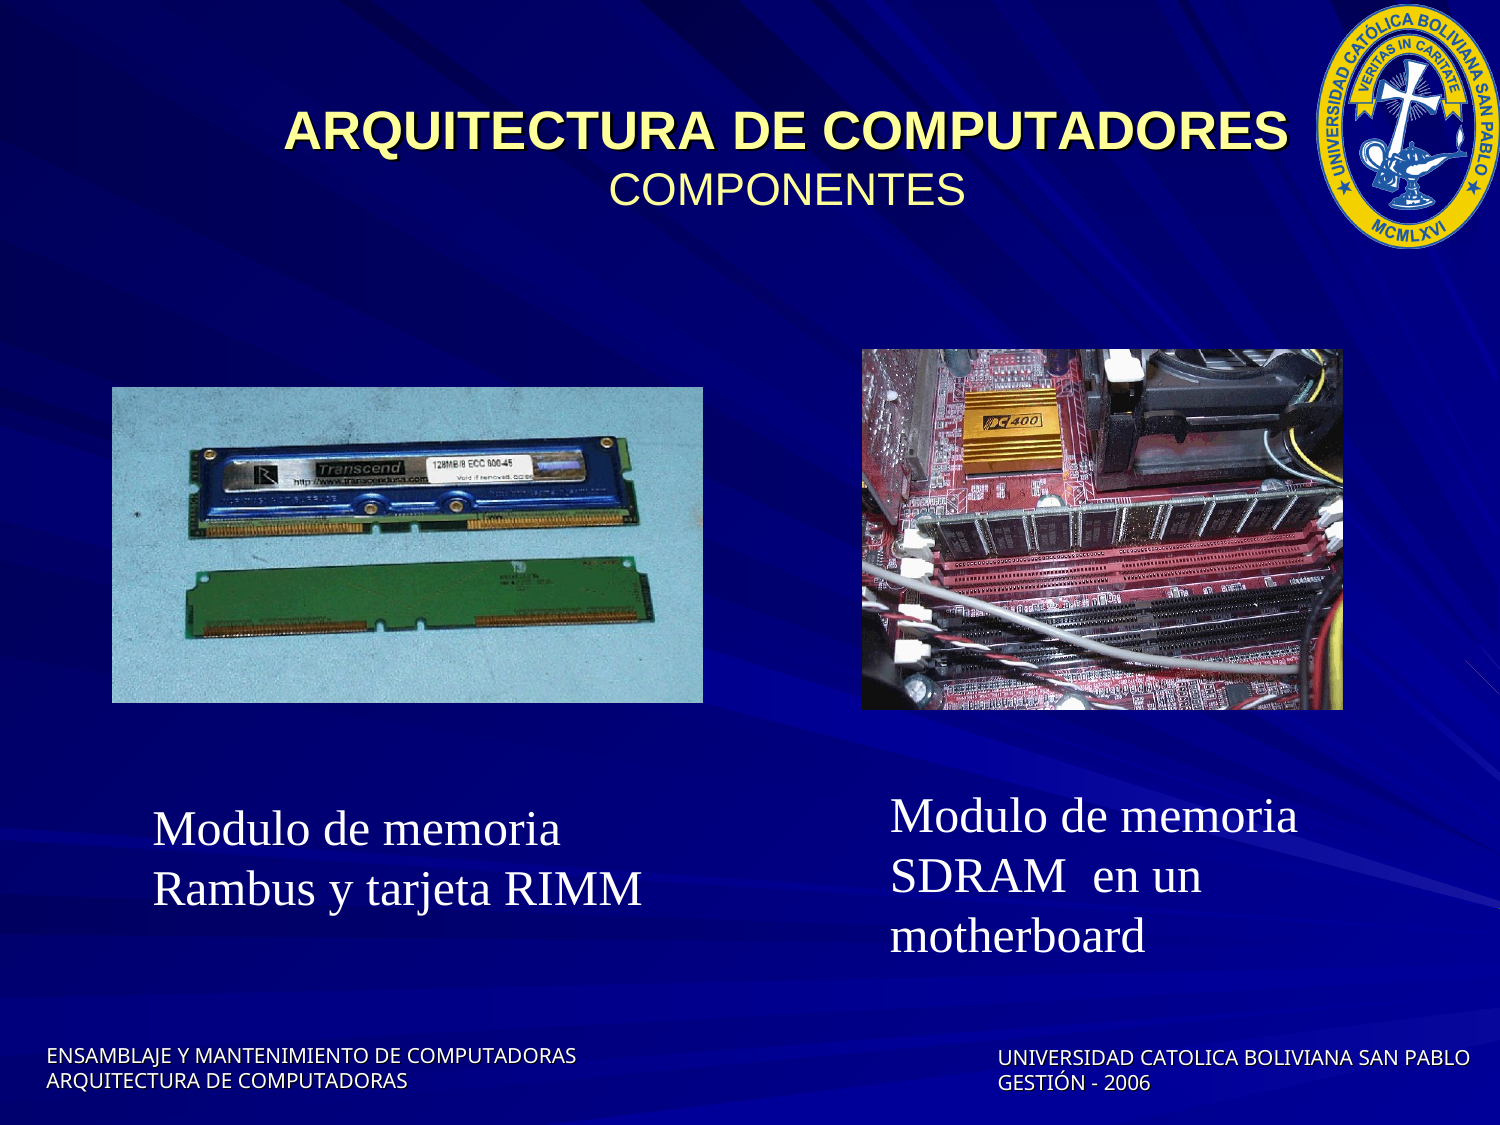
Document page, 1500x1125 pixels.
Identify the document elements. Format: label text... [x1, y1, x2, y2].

text_box ARQUITECTURA DE COMPUTADORES COMPONENTES [112, 78, 1463, 232]
picture [112, 387, 703, 703]
picture [862, 349, 1343, 710]
text_box Modulo de memoria SDRAM en un motherboard [874, 774, 1438, 971]
text_box Modulo de memoria Rambus y tarjeta RIMM [137, 787, 688, 923]
picture [1316, 4, 1500, 249]
